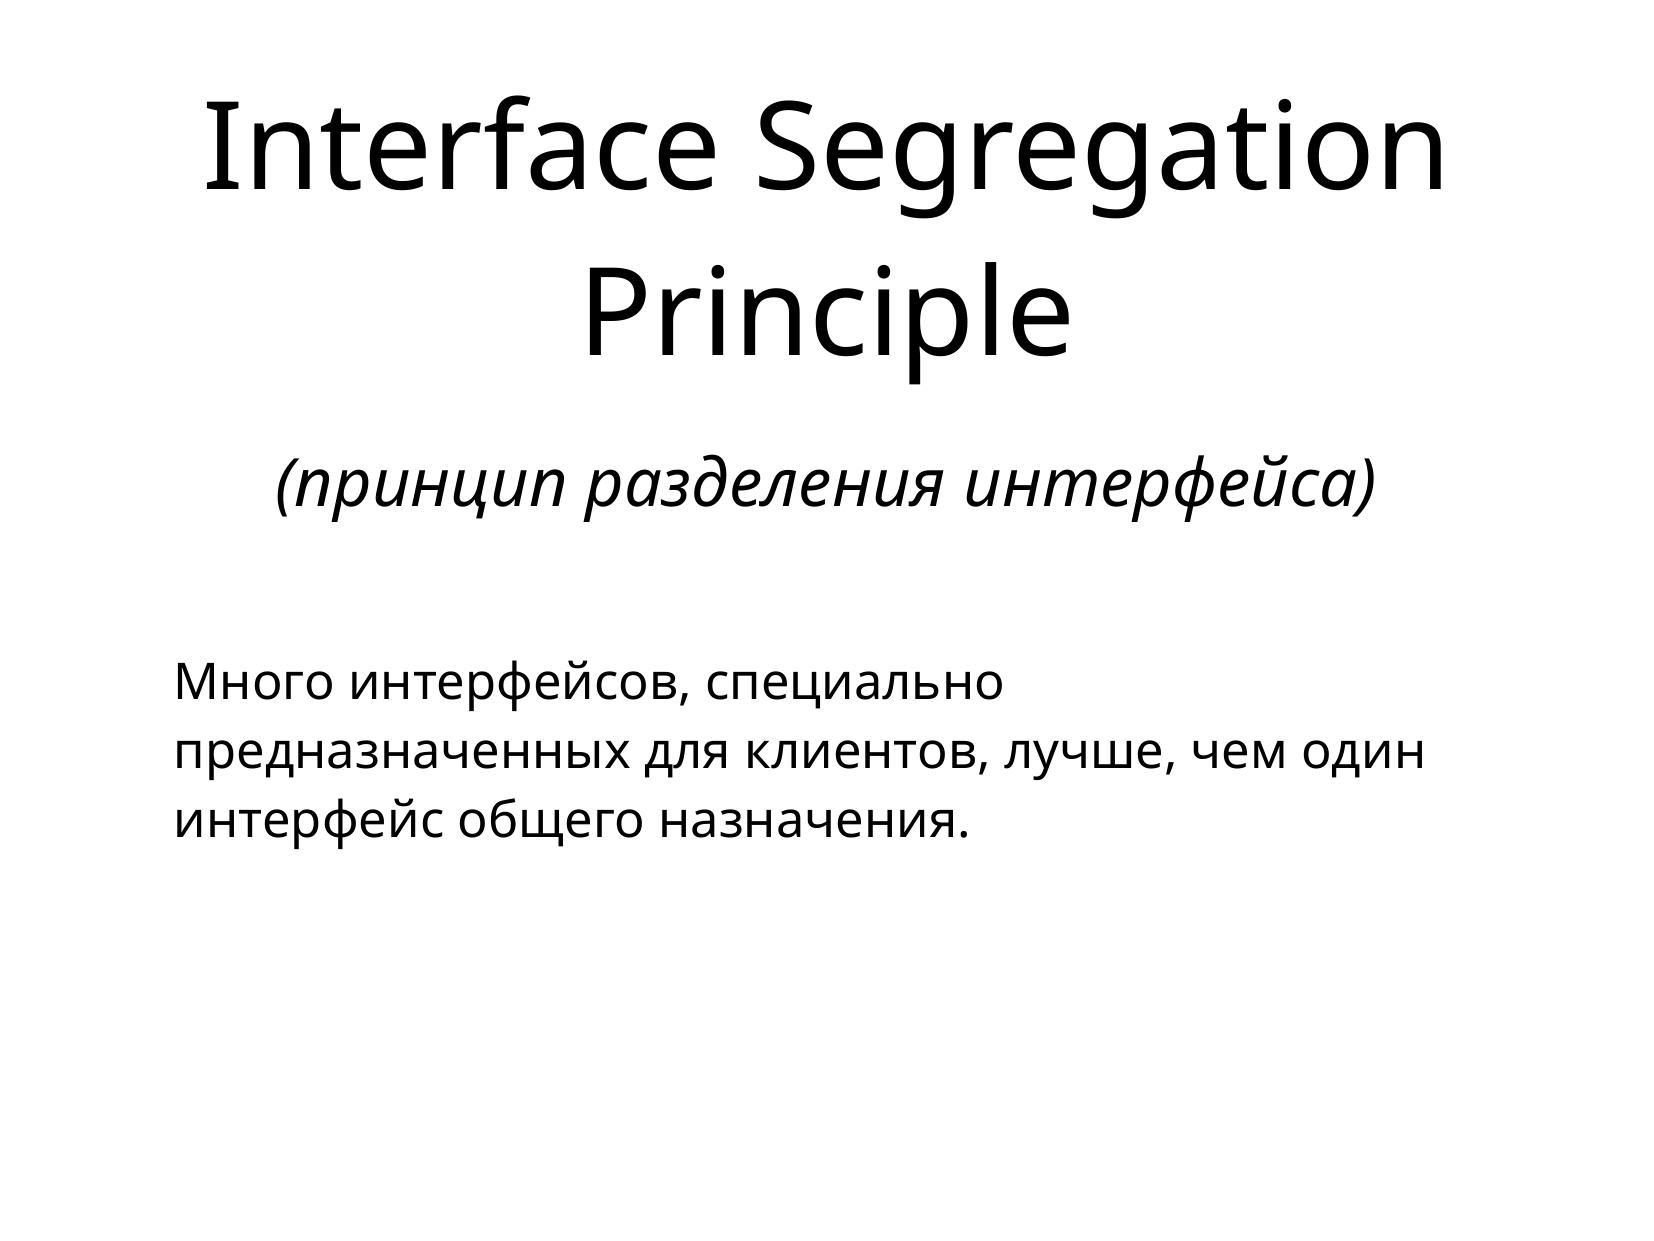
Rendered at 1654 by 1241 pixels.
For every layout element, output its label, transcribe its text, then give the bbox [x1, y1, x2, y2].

list Много интерфейсов, специально предназначенных для клиентов, лучше, чем один интерфейс общего назначения. [120, 645, 1441, 856]
text_box (принцип разделения интерфейса) [0, 428, 1654, 541]
title Interface Segregation Principle [82, 74, 1571, 376]
